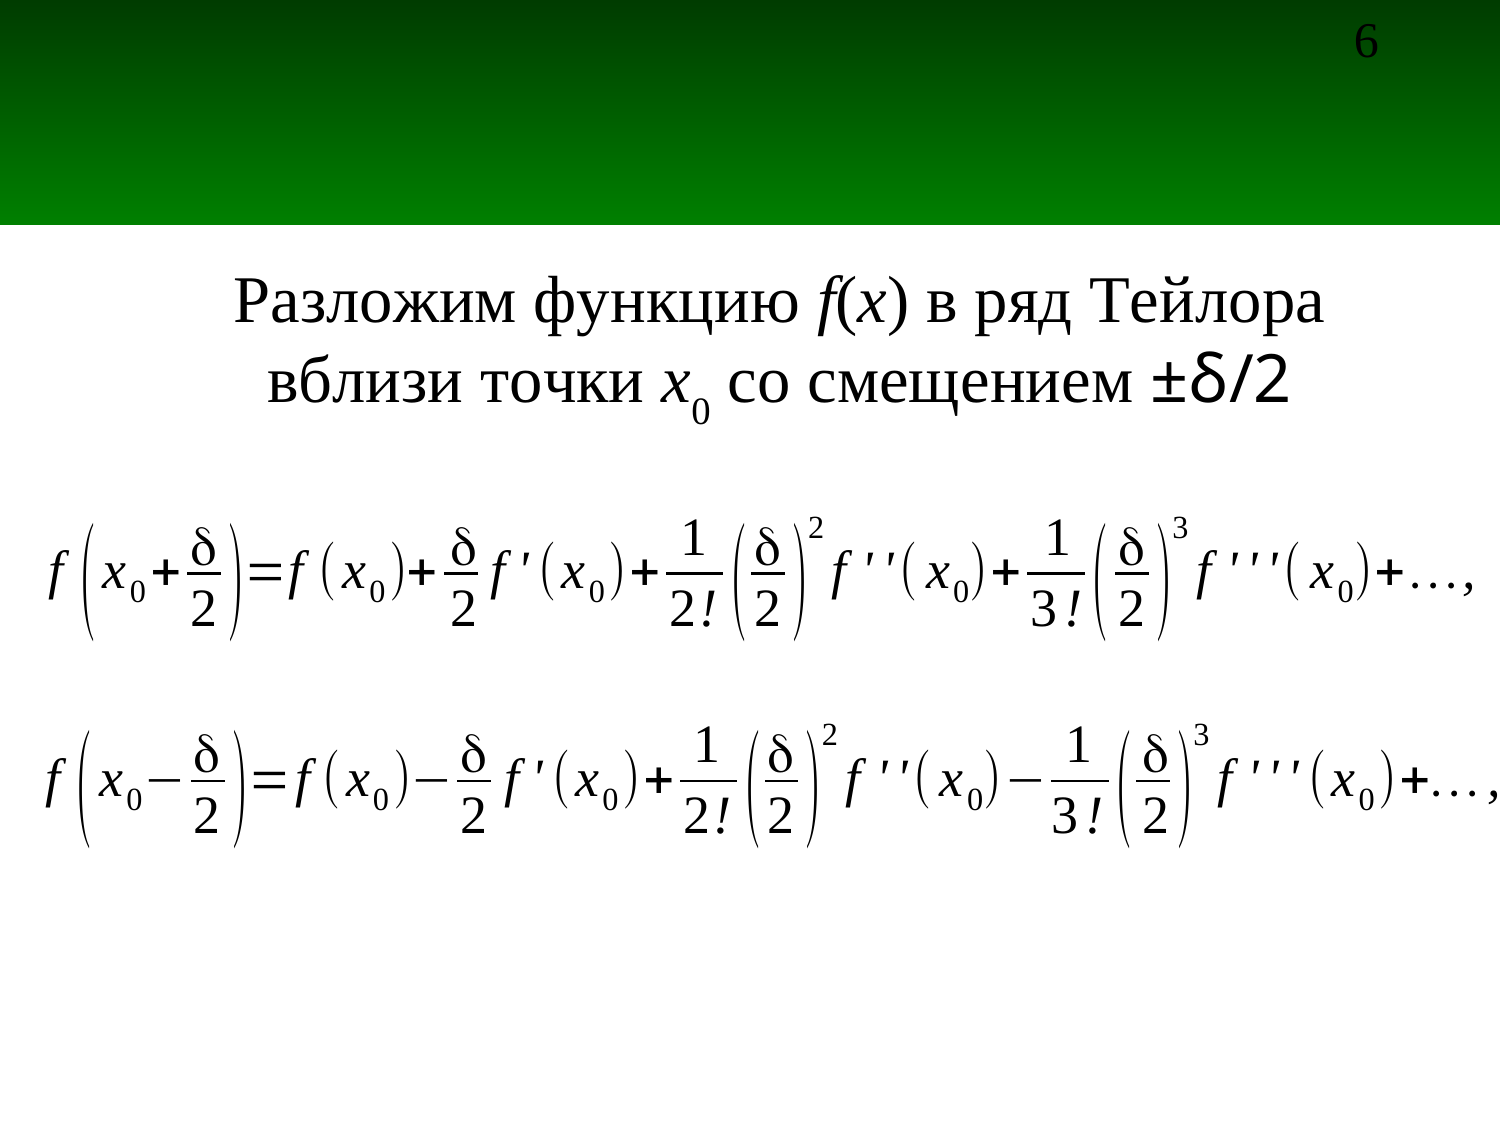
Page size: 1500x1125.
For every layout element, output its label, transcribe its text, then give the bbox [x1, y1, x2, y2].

text_box Разложим функцию f(x) в ряд Тейлора вблизи точки x0 со смещением ±δ/2 [218, 248, 1335, 440]
chart [32, 715, 1500, 851]
chart [35, 507, 1491, 643]
